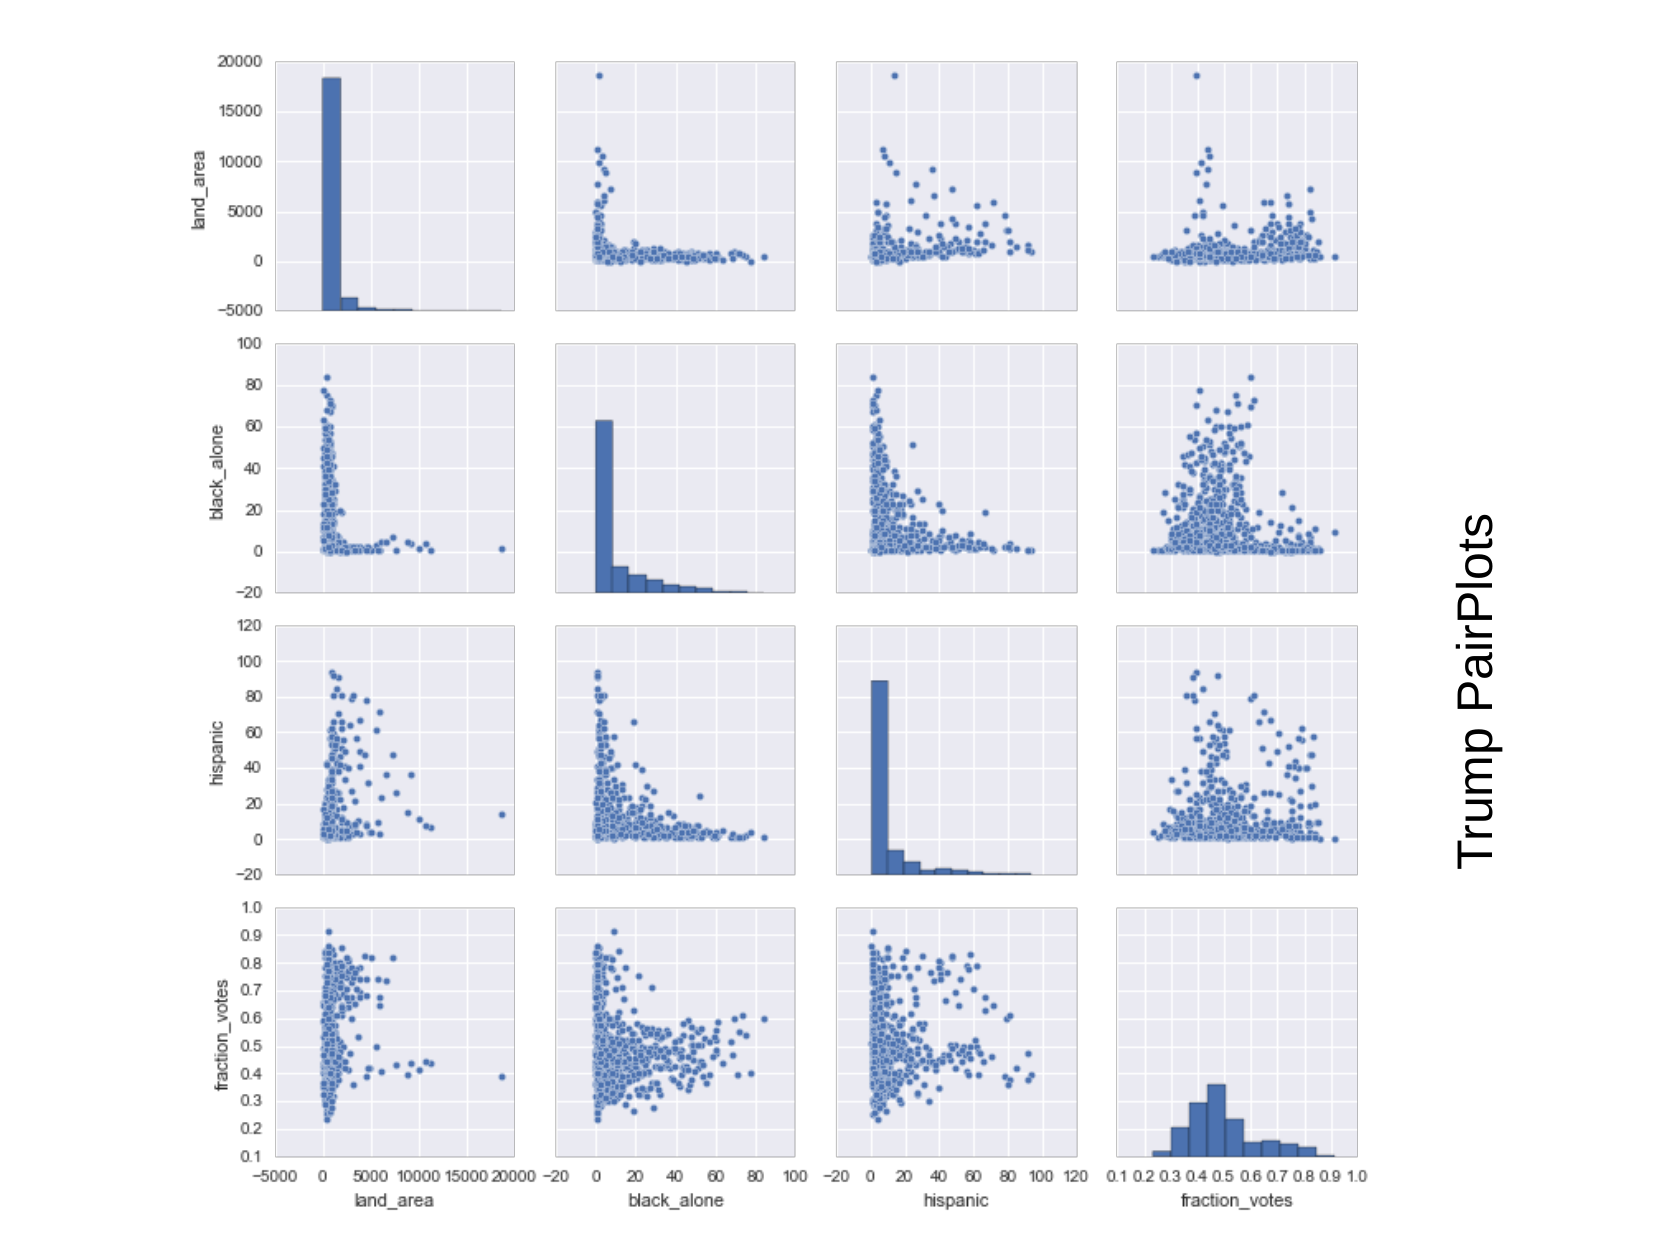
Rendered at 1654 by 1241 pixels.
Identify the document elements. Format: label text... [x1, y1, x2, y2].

text_box Trump PairPlots [1440, 210, 1561, 886]
picture [180, 44, 1381, 1220]
